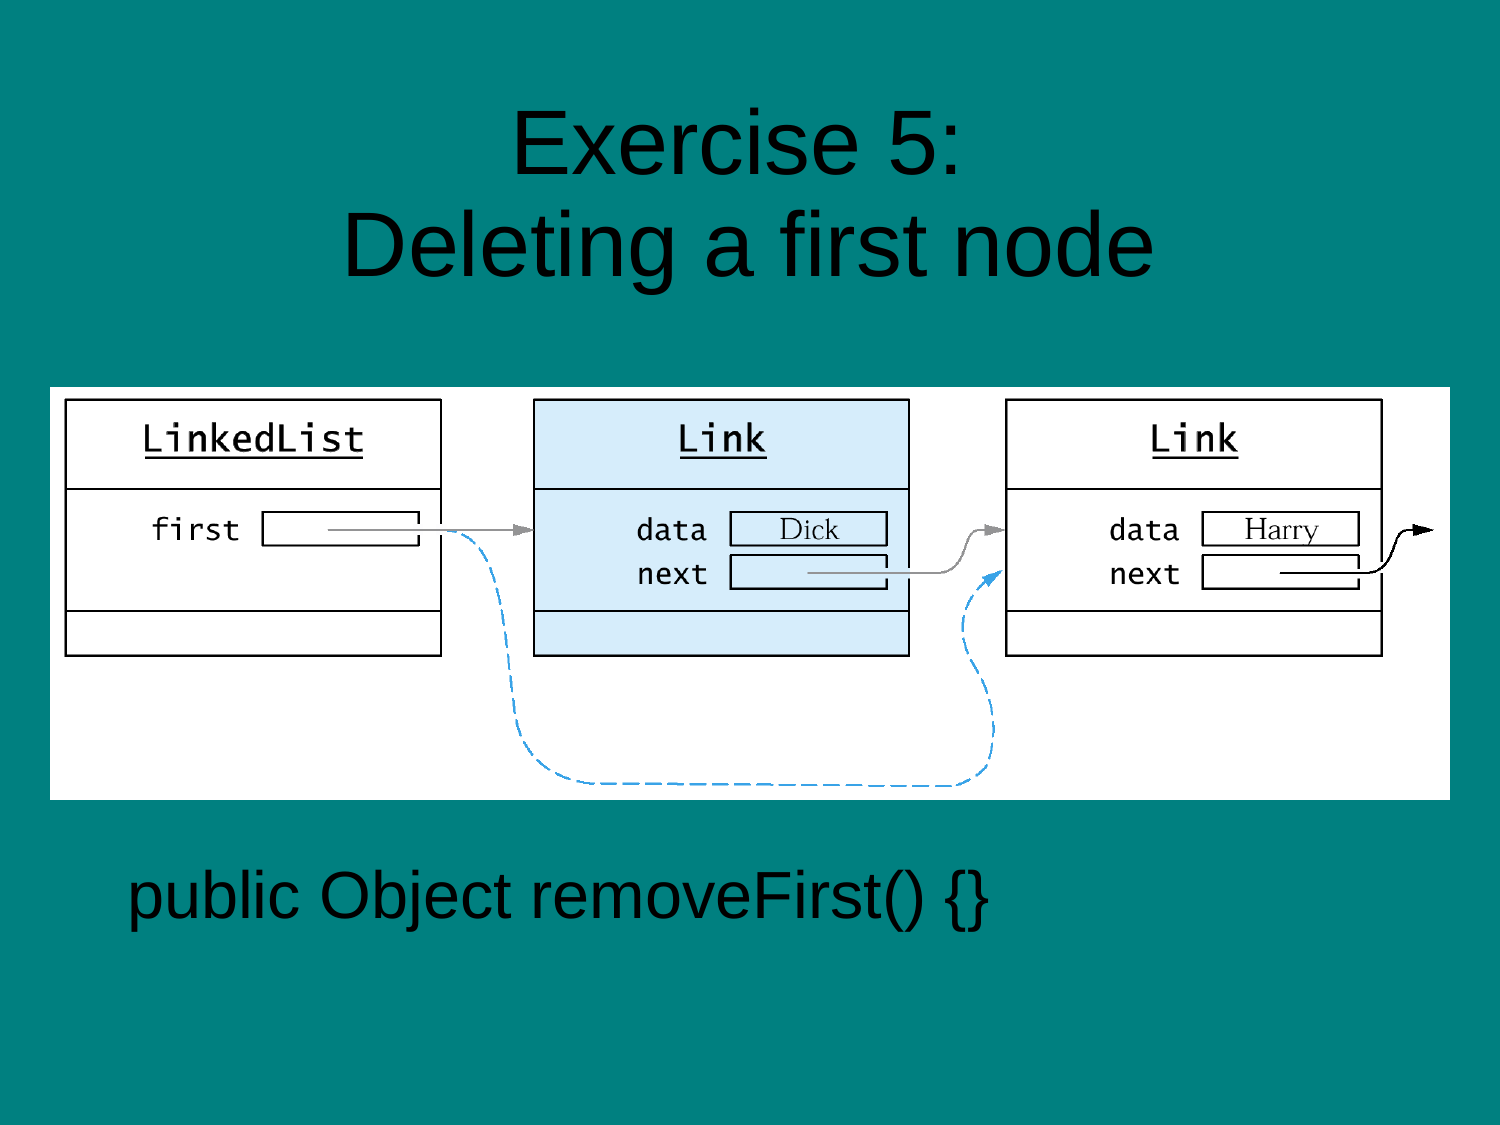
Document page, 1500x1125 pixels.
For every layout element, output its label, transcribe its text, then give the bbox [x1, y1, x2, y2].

title Exercise 5: Deleting a first node [112, 72, 1388, 316]
picture [50, 387, 1450, 801]
list public Object removeFirst() {} [112, 849, 1388, 1001]
